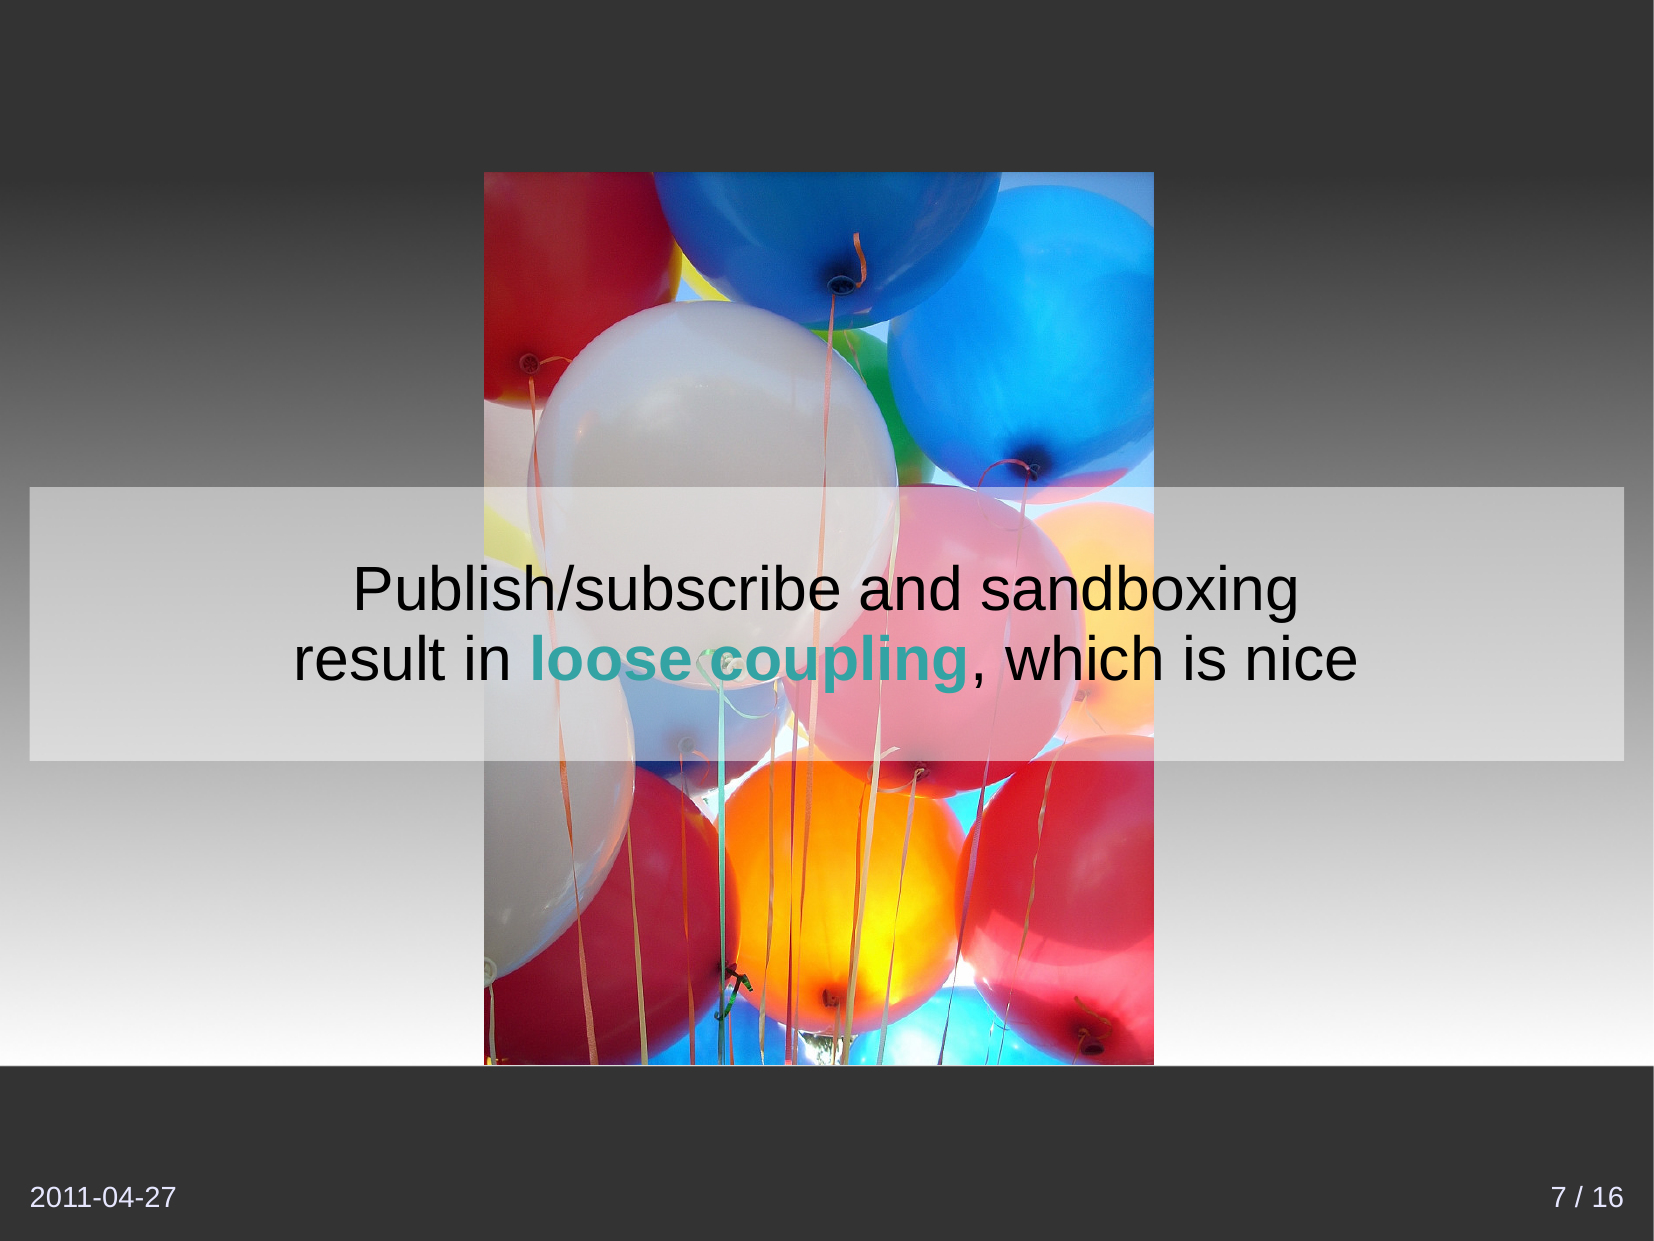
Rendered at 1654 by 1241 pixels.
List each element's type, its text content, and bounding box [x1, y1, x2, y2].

title Publish/subscribe and sandboxing result in loose coupling, which is nice [29, 487, 1625, 761]
picture [0, 0, 1654, 1241]
